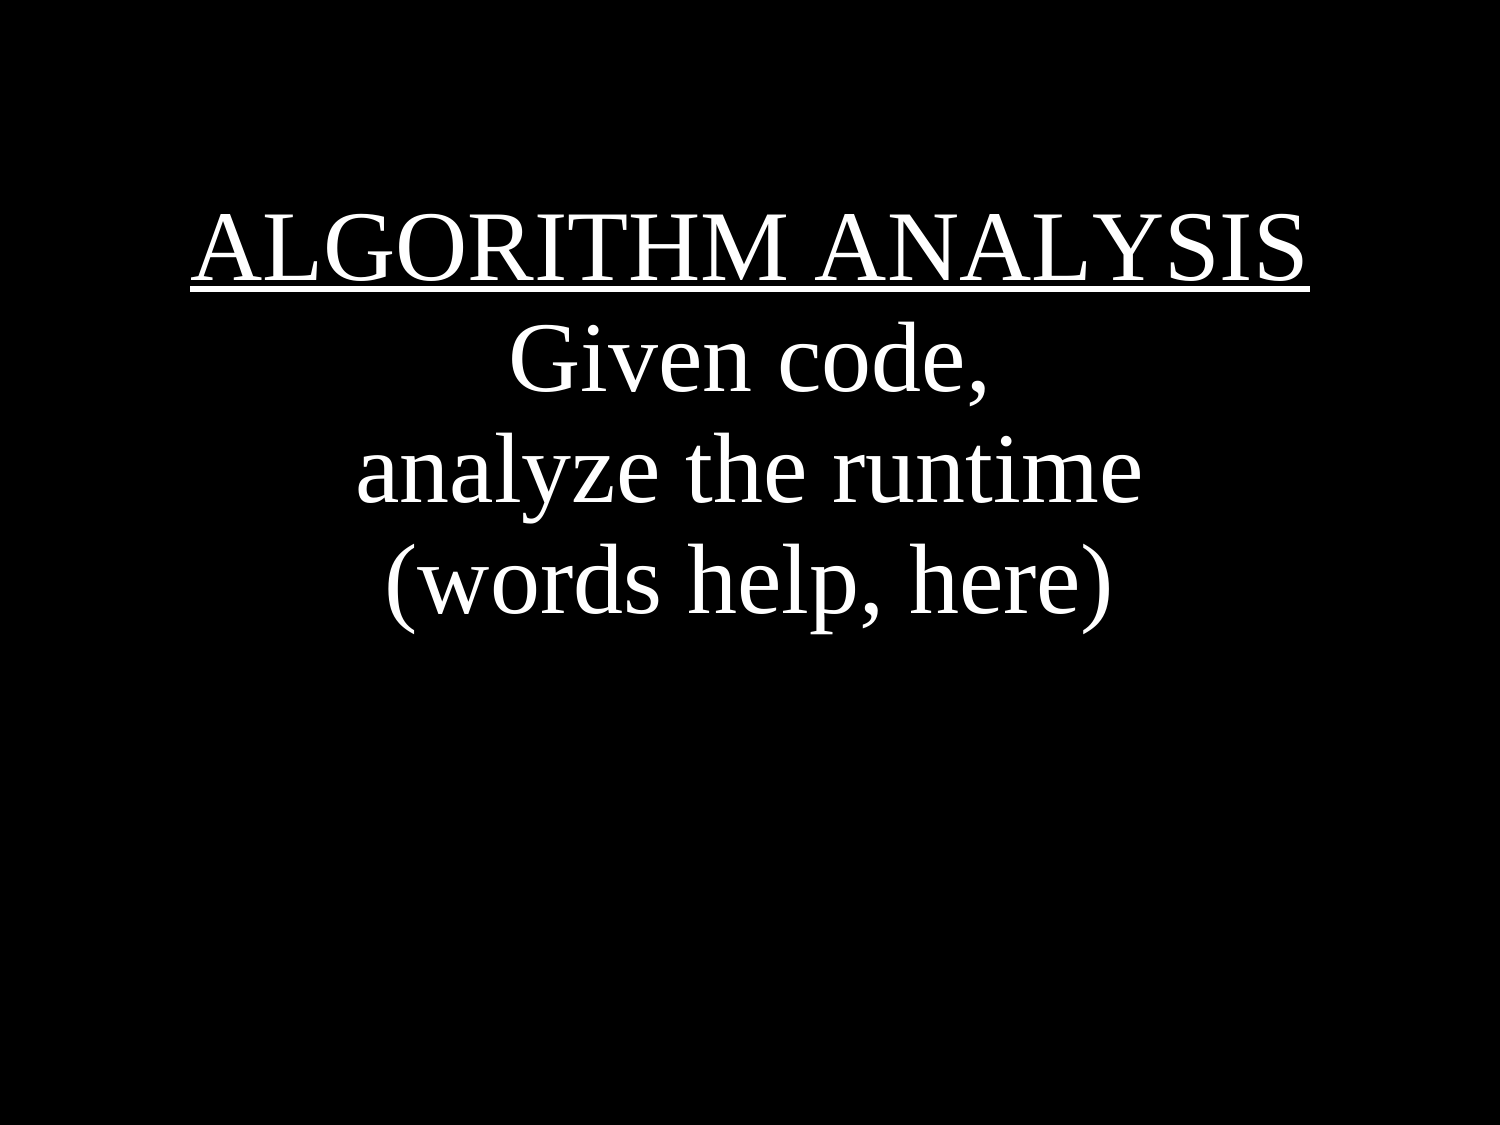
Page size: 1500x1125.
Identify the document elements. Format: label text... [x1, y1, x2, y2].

title ALGORITHM ANALYSIS Given code, analyze the runtime (words help, here) [75, 75, 1426, 863]
